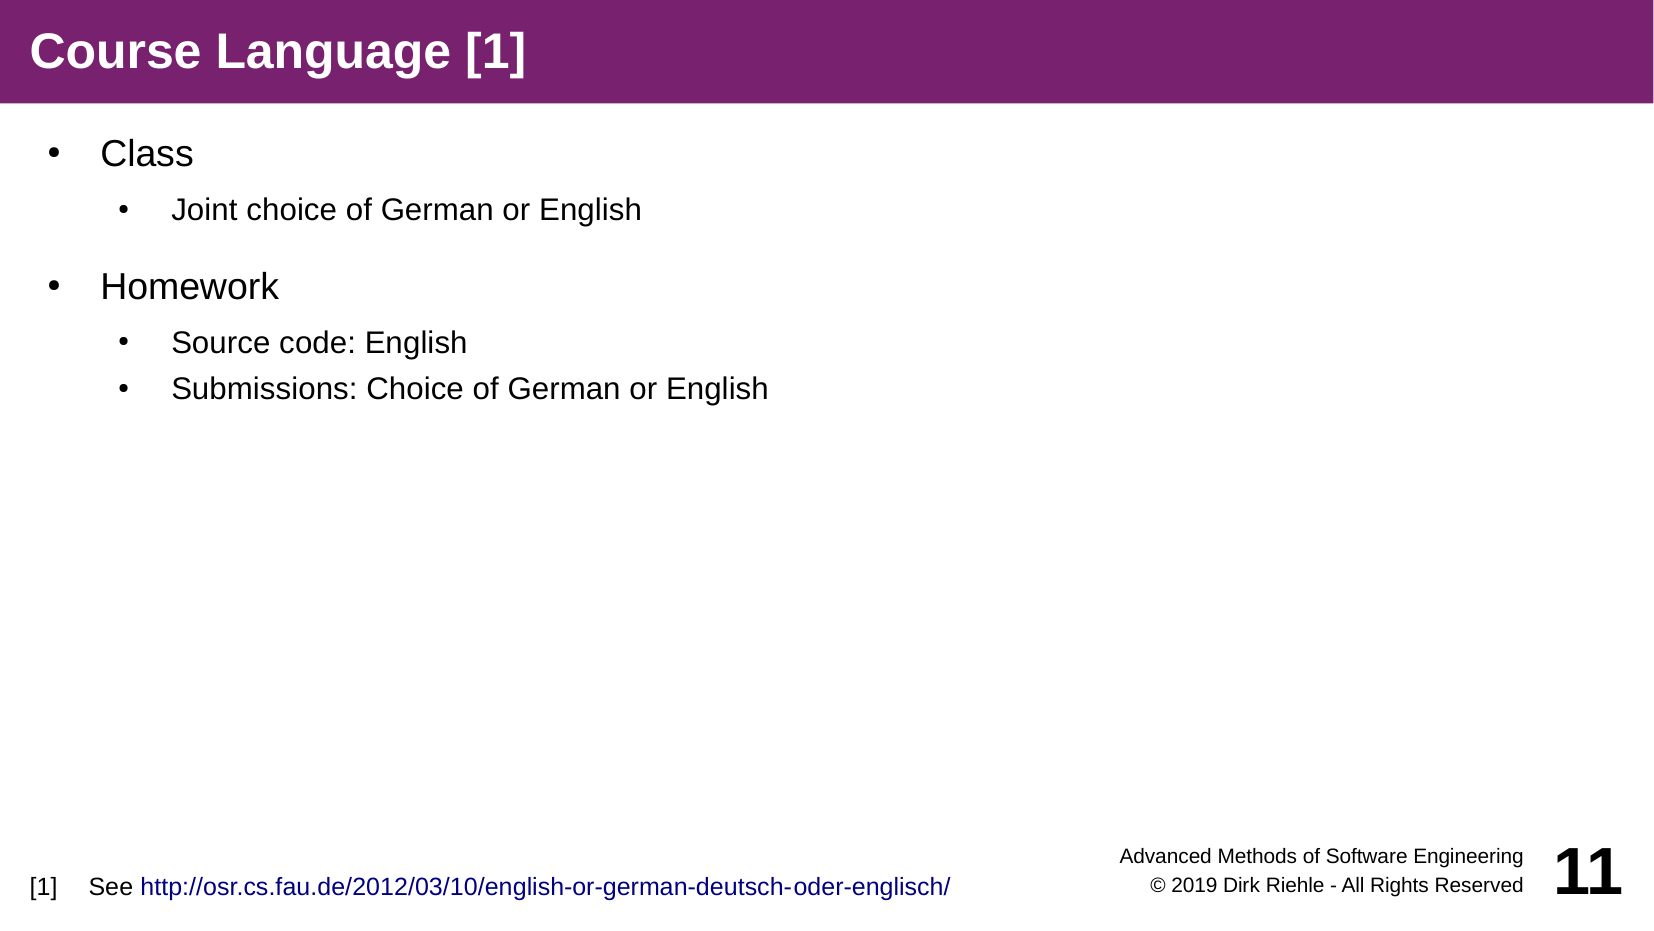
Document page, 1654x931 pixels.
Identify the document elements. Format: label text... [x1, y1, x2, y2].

title Course Language [1] [0, 0, 1654, 104]
list Class Joint choice of German or English Homework Source code: English Submissions: Choice of German or English [29, 132, 1625, 813]
text_box [1] See http://osr.cs.fau.de/2012/03/10/english-or-german-deutsch-oder-englisch/ [0, 841, 1536, 931]
